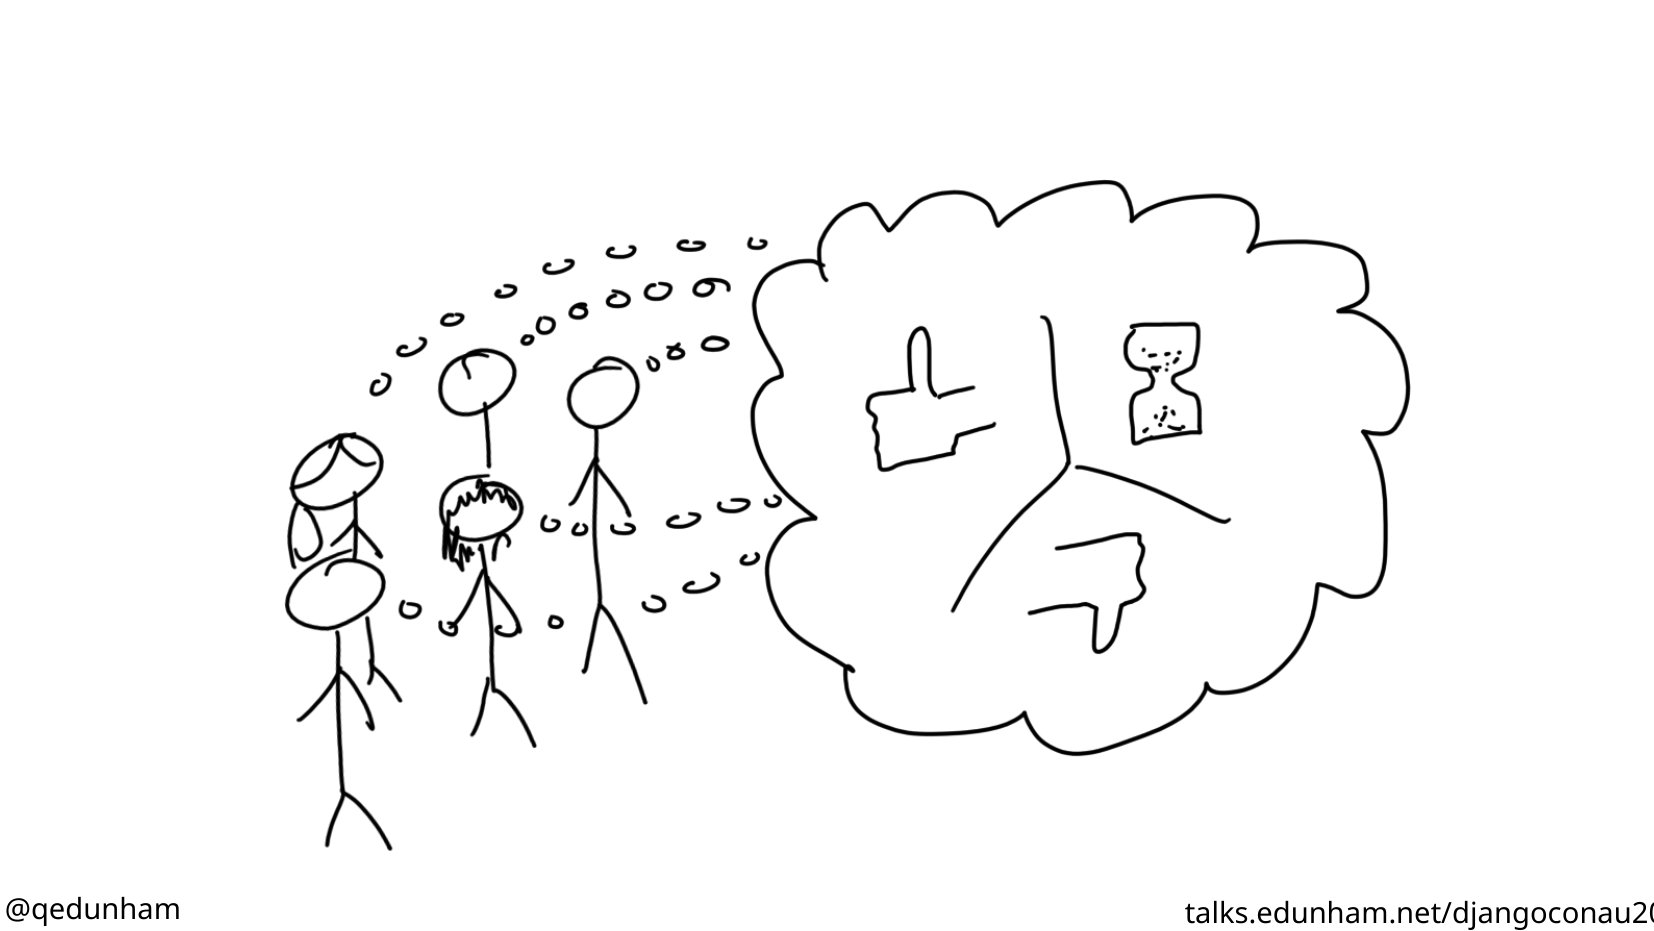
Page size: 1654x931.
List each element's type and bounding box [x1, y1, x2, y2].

picture [284, 179, 1411, 852]
